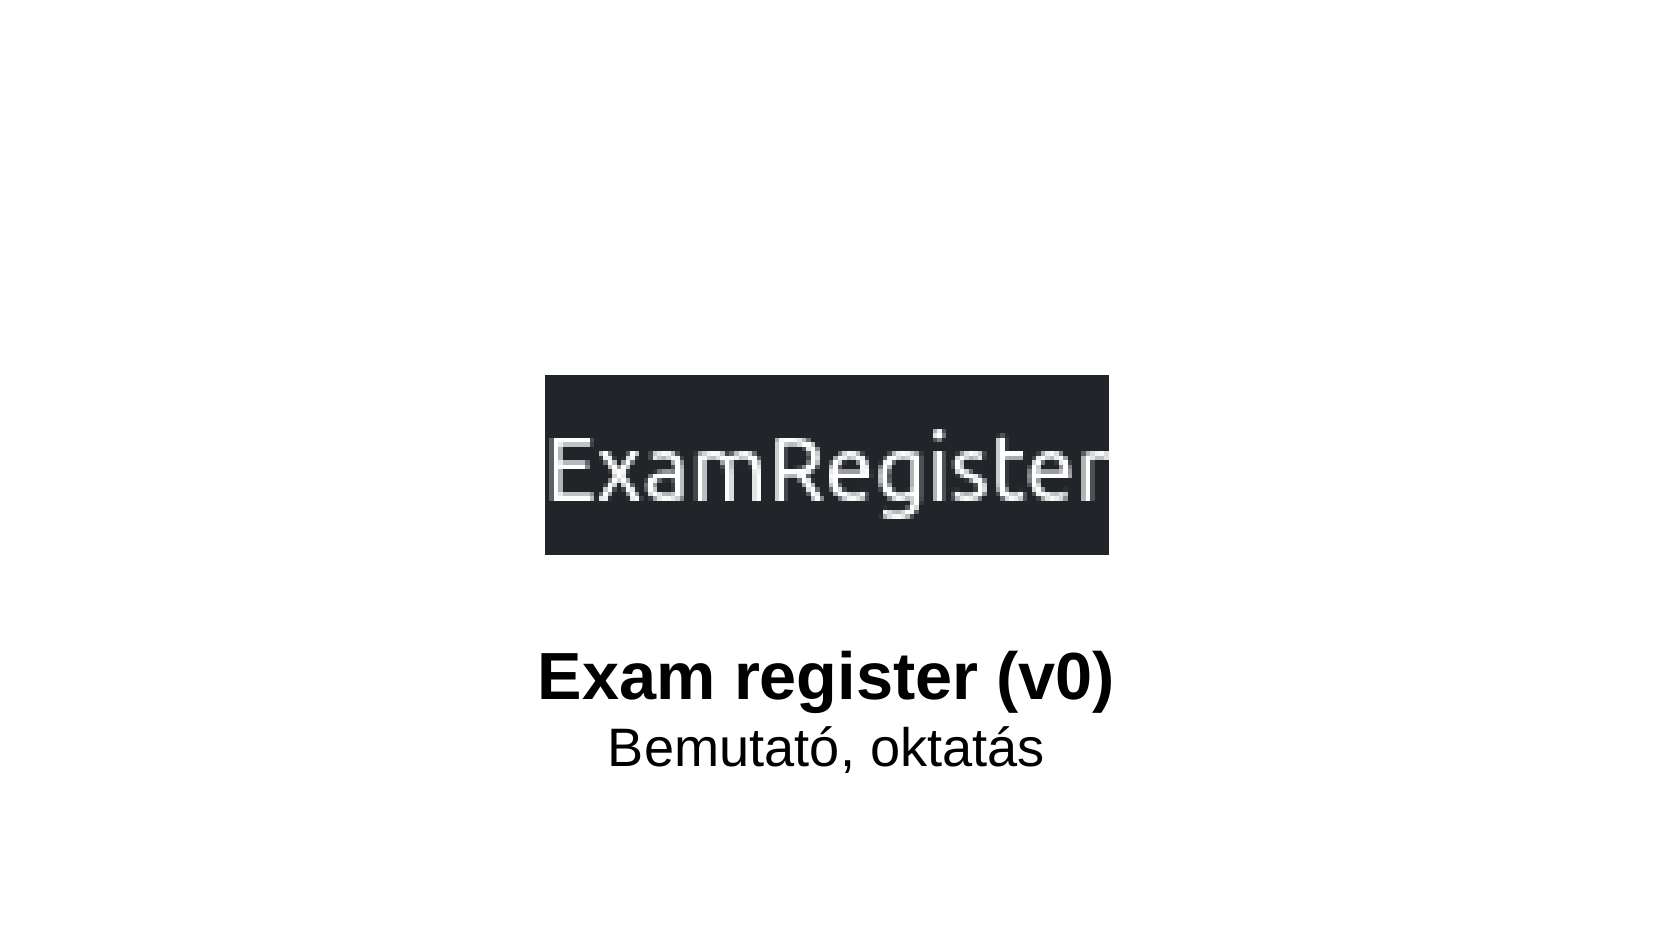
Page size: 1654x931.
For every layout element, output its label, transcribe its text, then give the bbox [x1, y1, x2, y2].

title Exam register (v0) Bemutató, oktatás [82, 57, 1571, 873]
picture [545, 375, 1109, 556]
